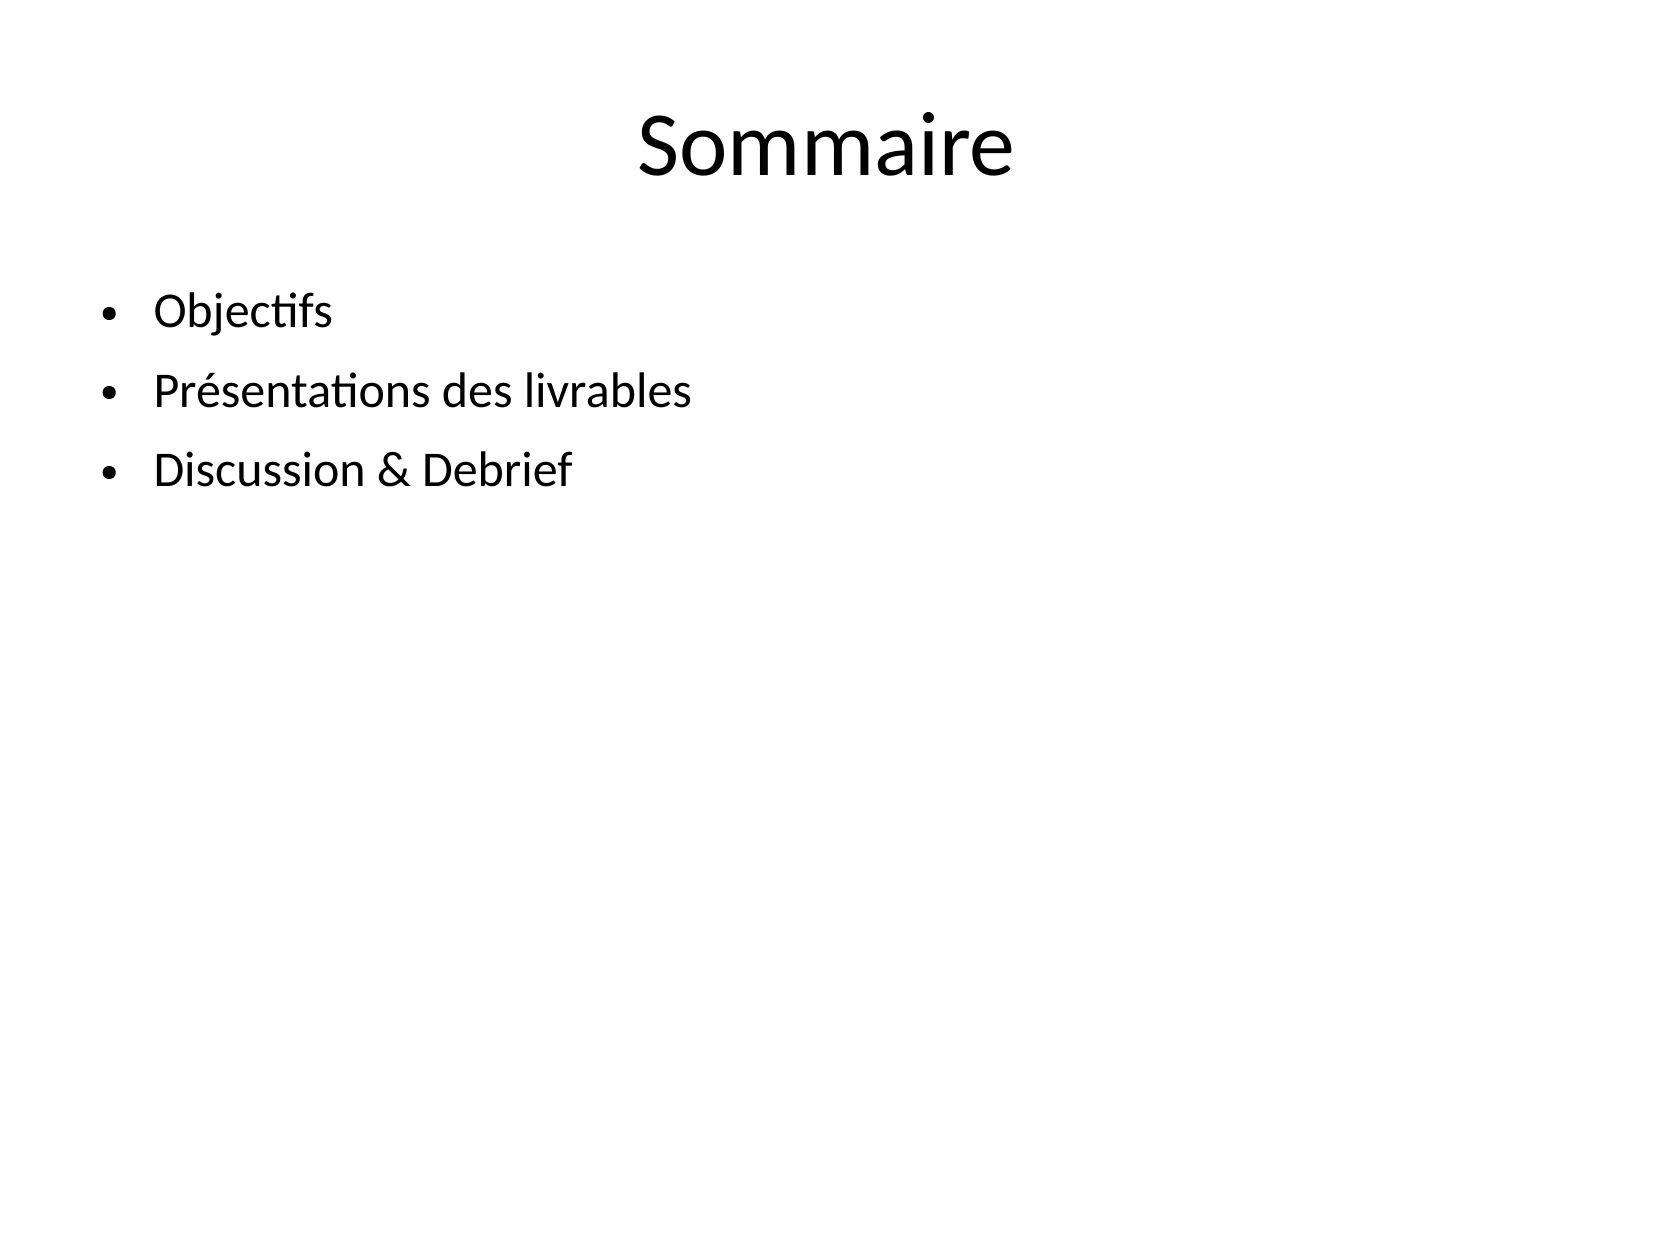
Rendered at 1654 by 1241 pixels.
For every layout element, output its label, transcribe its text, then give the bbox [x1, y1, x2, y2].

list Objectifs Présentations des livrables Discussion & Debrief [82, 290, 1571, 533]
title Sommaire [82, 49, 1571, 257]
